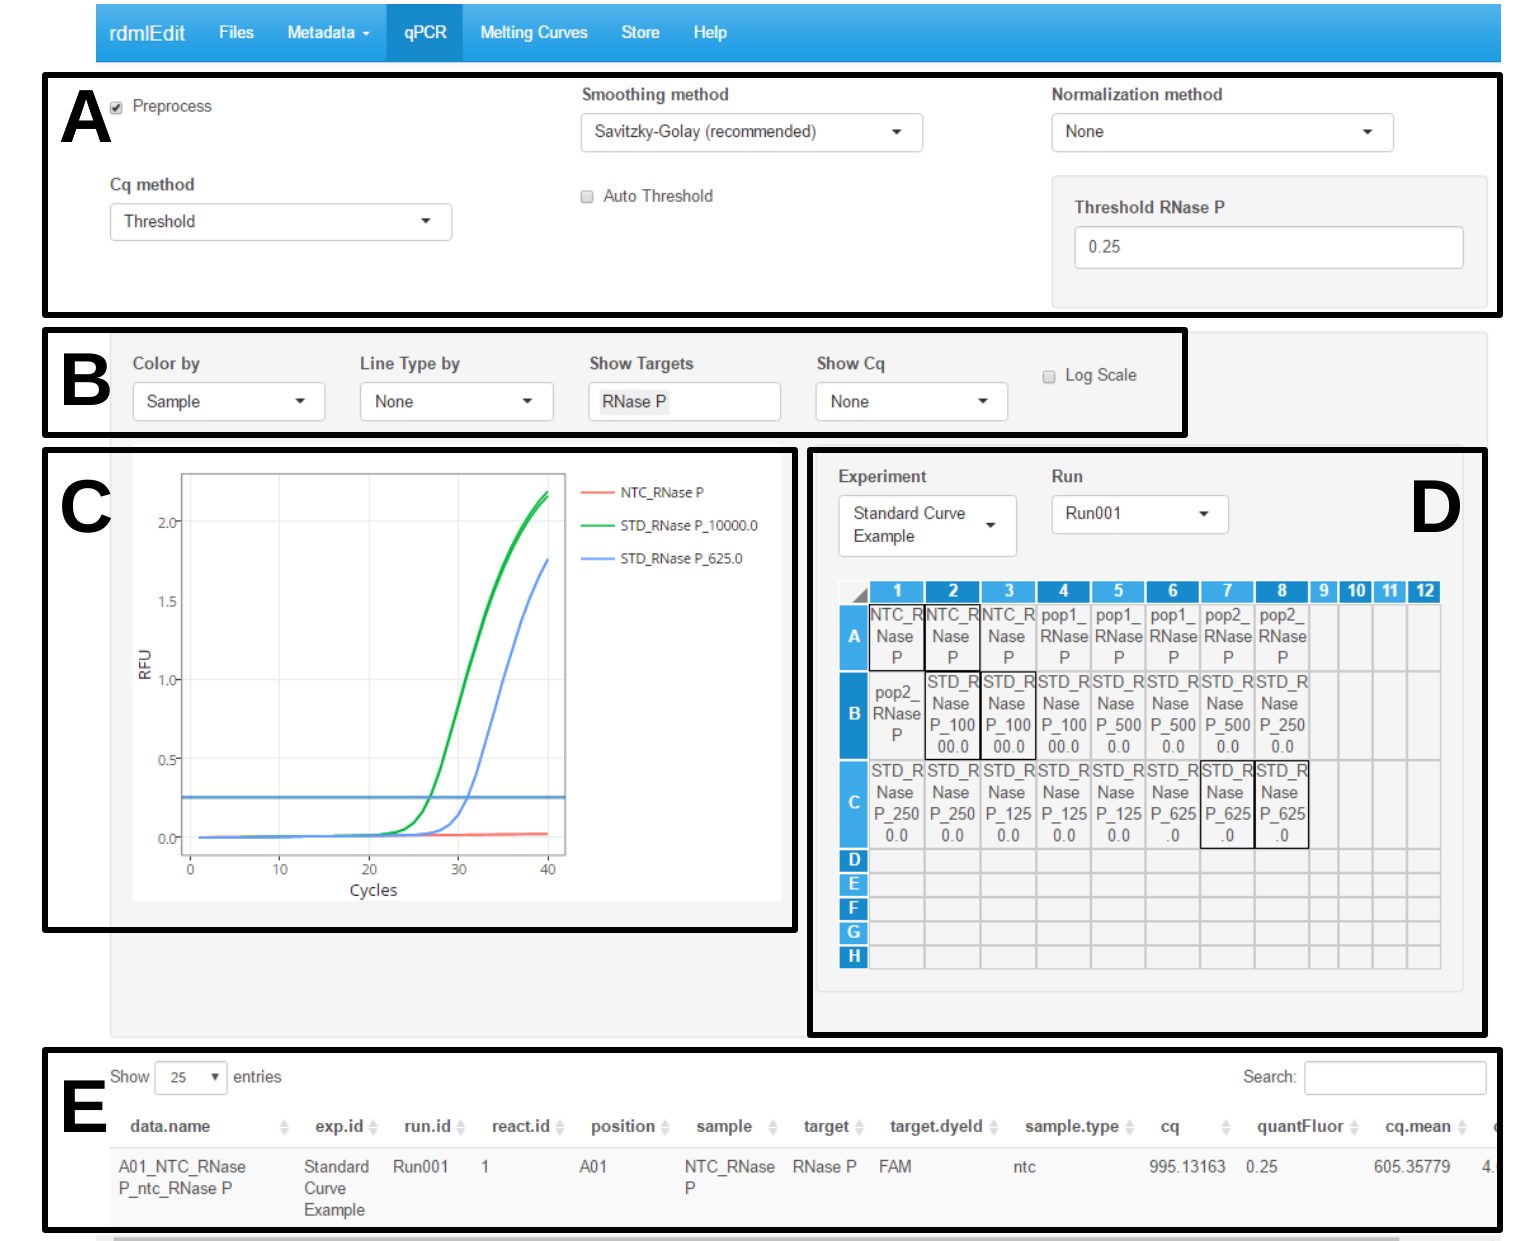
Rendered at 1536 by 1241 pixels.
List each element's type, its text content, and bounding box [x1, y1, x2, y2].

picture [96, 318, 1501, 1047]
text_box B [45, 330, 136, 429]
picture [96, 4, 1501, 72]
text_box A [45, 66, 136, 166]
picture [96, 453, 792, 927]
picture [96, 78, 1497, 312]
picture [96, 1233, 1501, 1241]
text_box E [45, 1056, 136, 1156]
text_box D [1395, 456, 1486, 556]
picture [96, 1053, 1497, 1227]
picture [96, 333, 1182, 432]
text_box C [45, 456, 136, 556]
